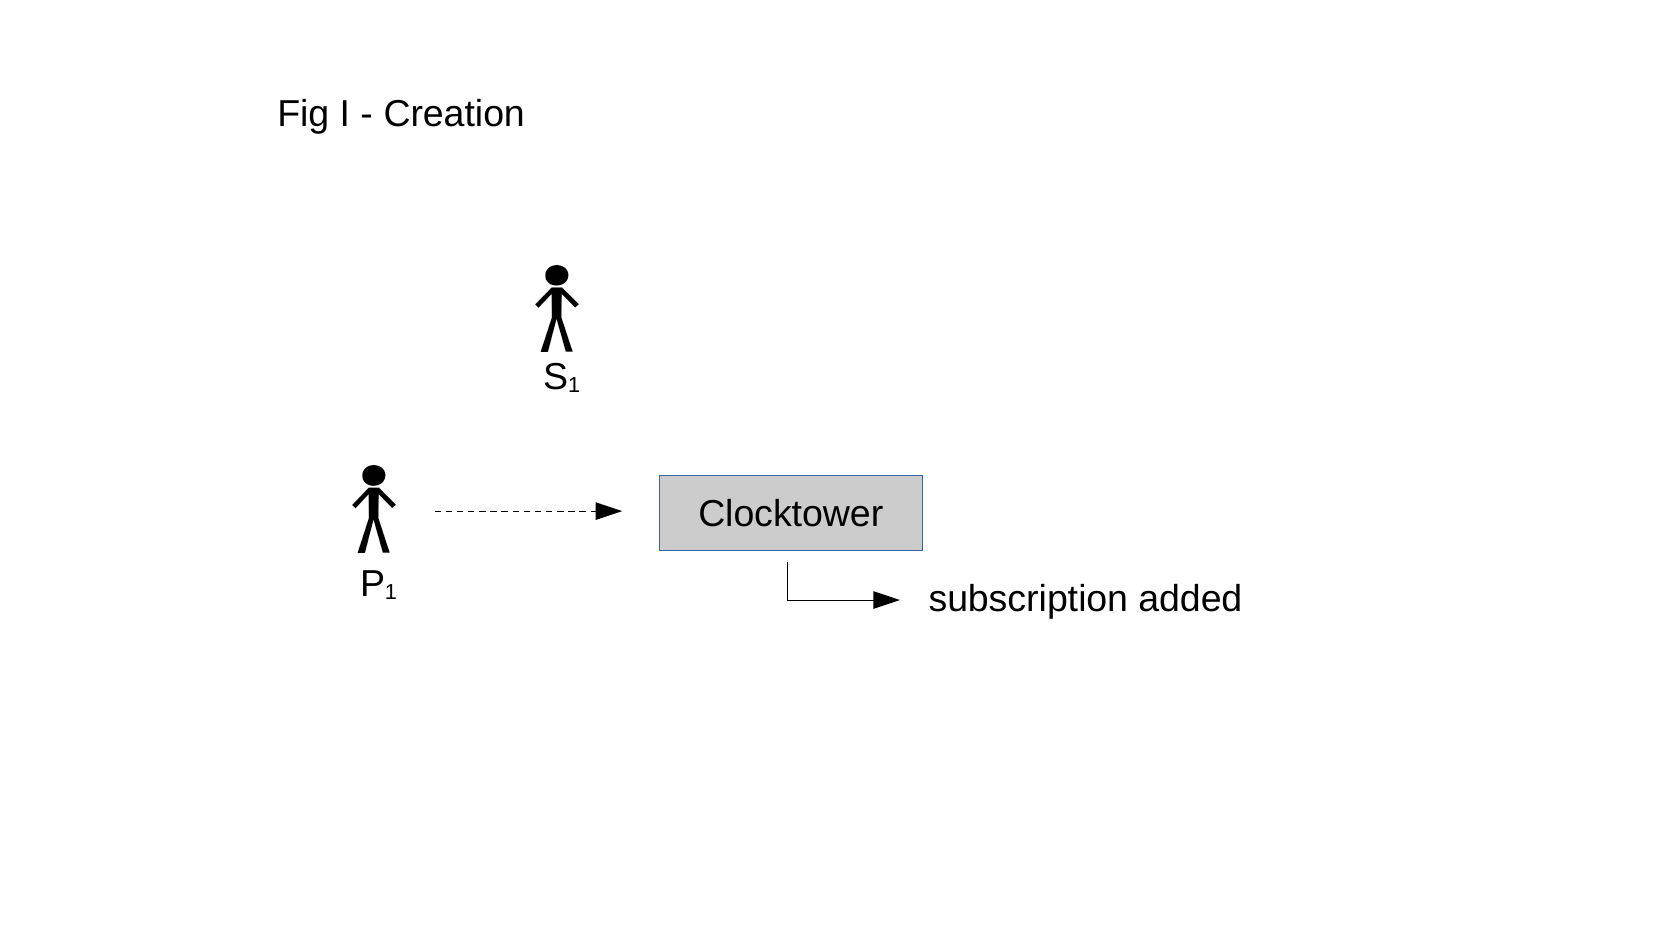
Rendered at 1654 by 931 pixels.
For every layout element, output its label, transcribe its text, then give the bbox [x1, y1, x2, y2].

picture [535, 265, 579, 352]
text_box subscription added [913, 570, 1258, 628]
text_box Fig I - Creation [262, 85, 540, 142]
text_box Clocktower [659, 475, 923, 551]
text_box P1 [345, 554, 412, 612]
picture [352, 465, 396, 553]
text_box S1 [528, 348, 595, 406]
